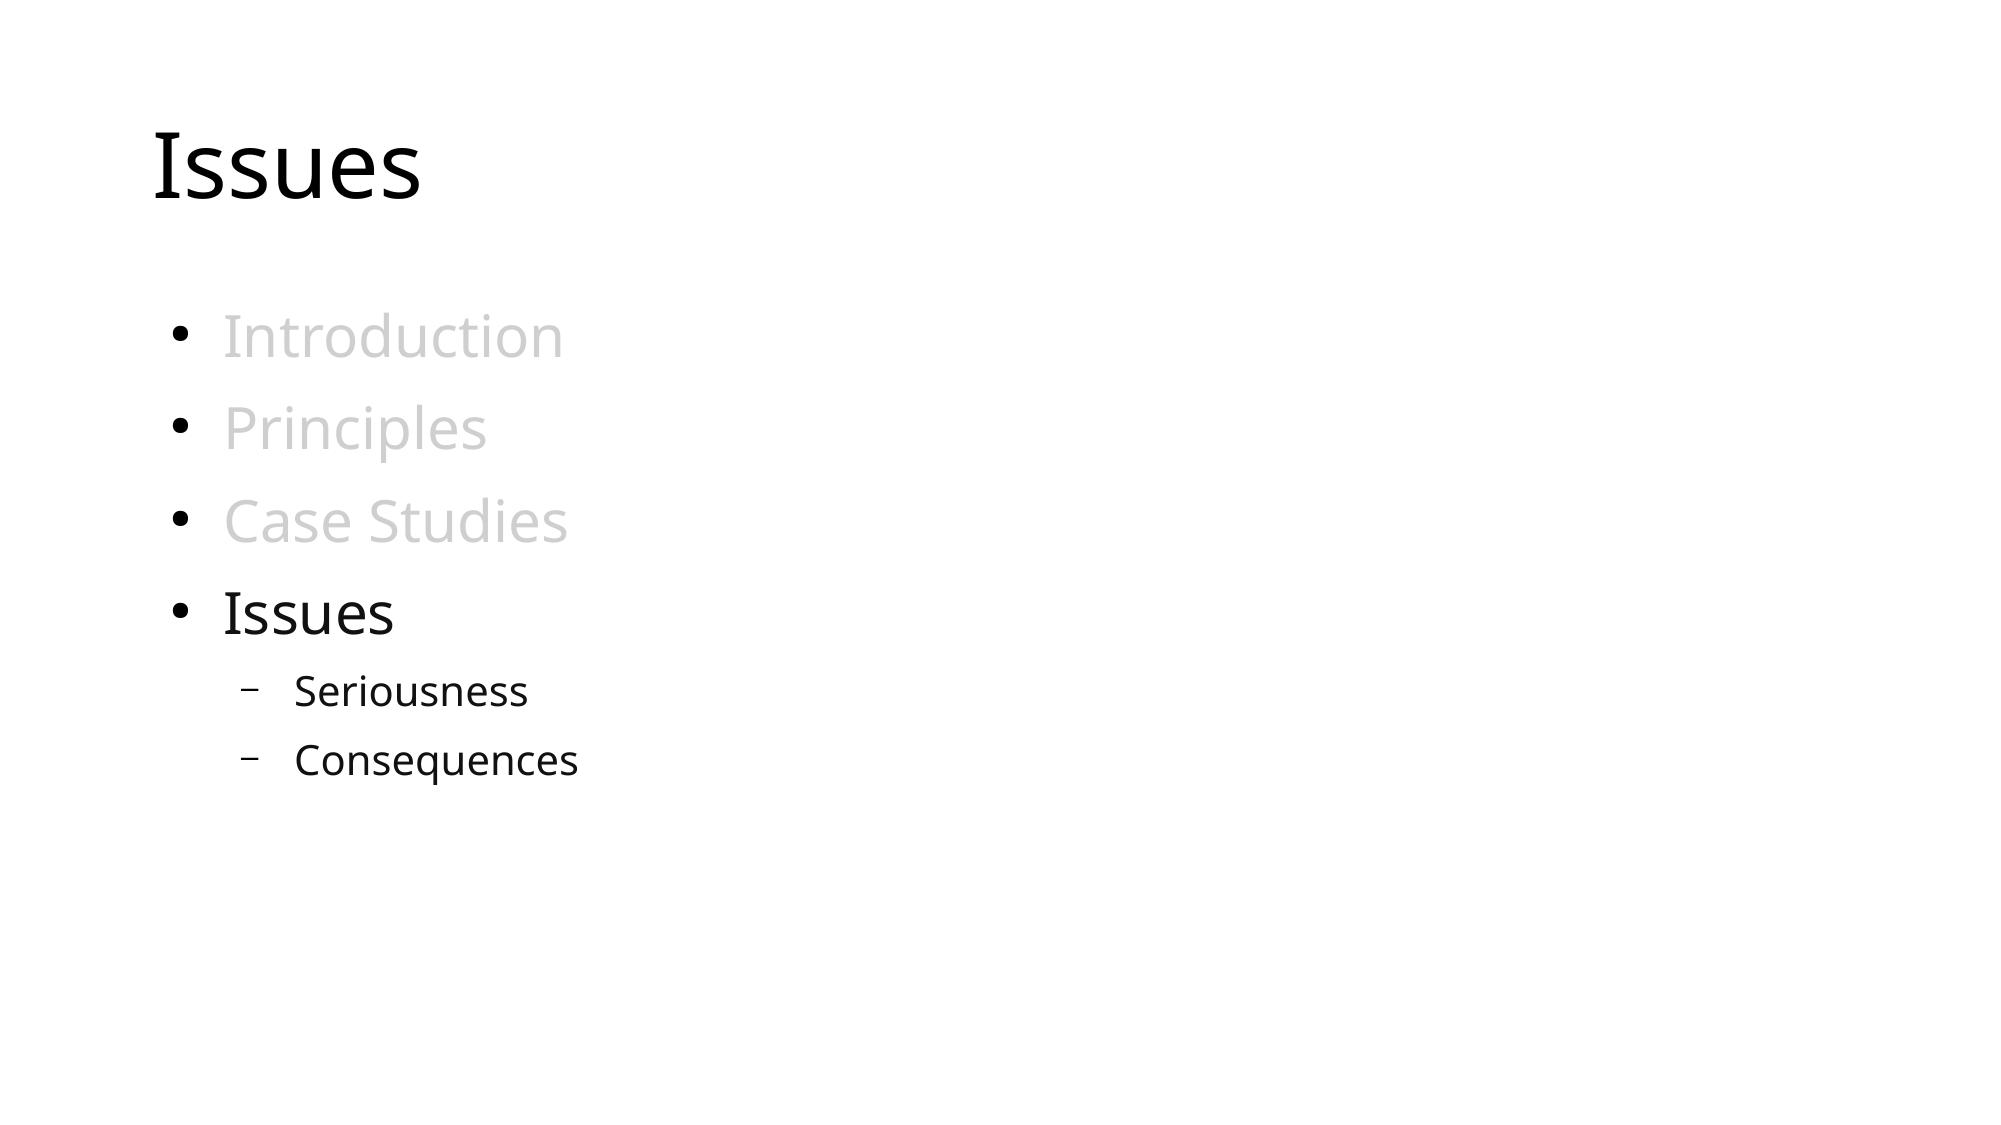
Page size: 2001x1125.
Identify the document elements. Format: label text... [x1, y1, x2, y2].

list Introduction Principles Case Studies Issues Seriousness Consequences [137, 299, 1863, 1014]
title Issues [137, 59, 1863, 278]
